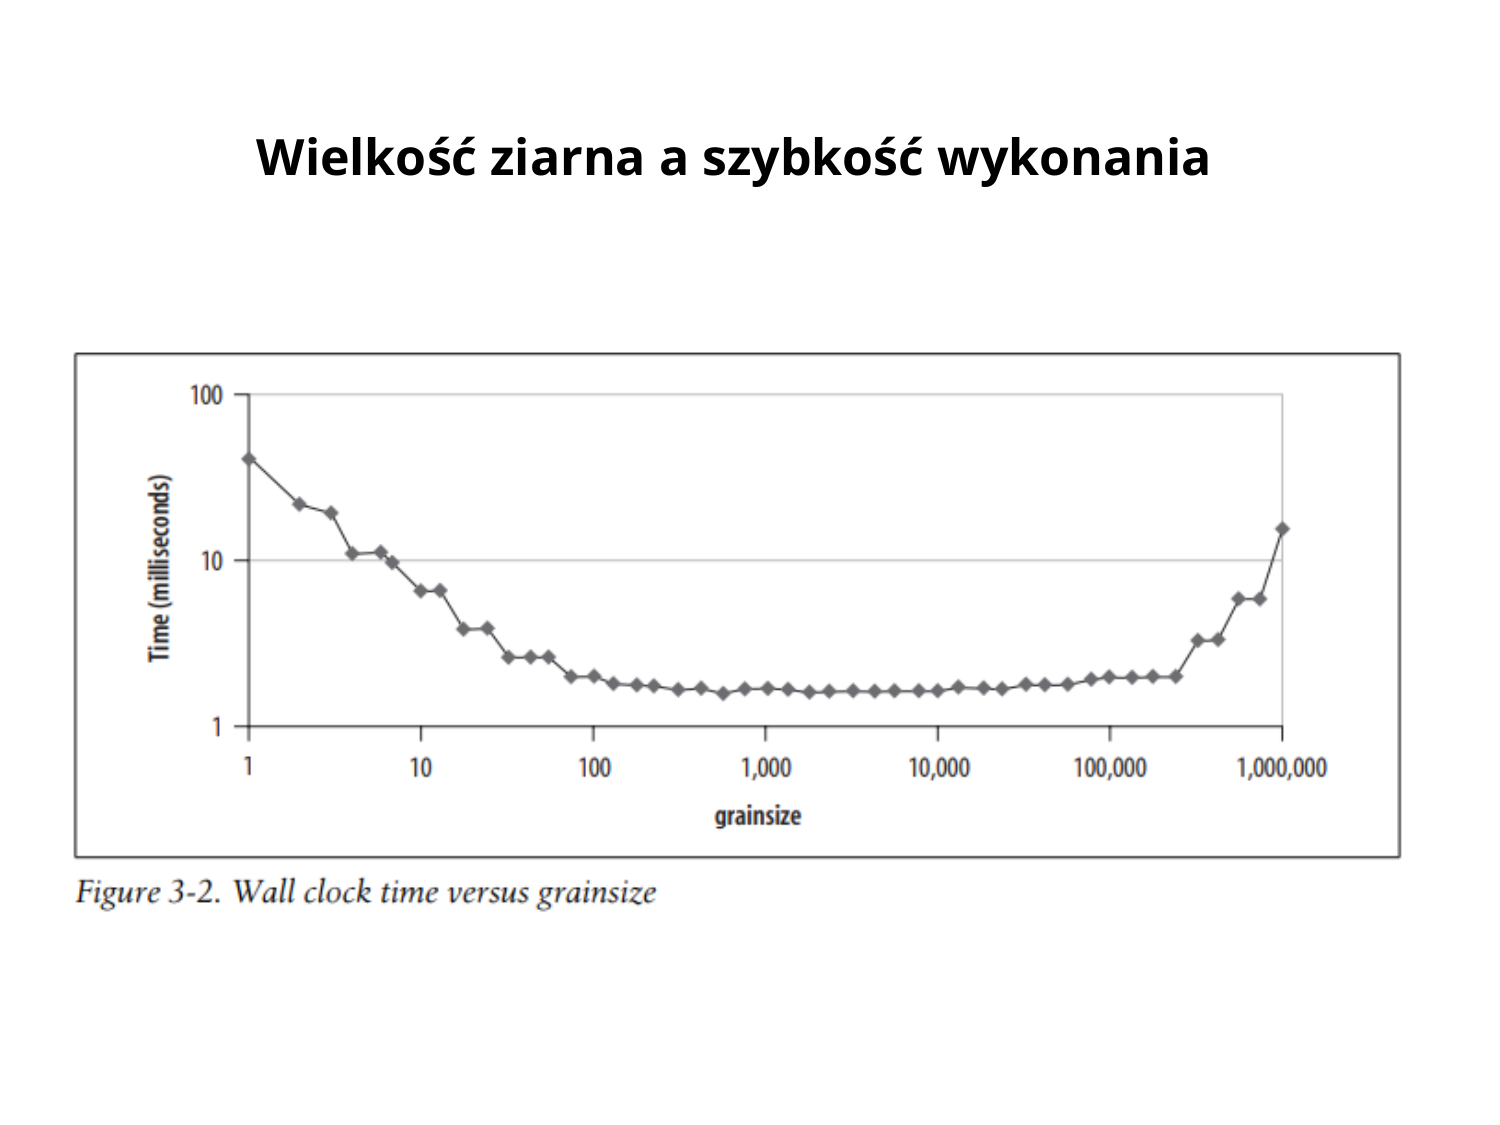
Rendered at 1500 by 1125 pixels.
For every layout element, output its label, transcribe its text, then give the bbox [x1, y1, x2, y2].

picture [32, 318, 1453, 993]
title Wielkość ziarna a szybkość wykonania [242, 78, 1425, 233]
